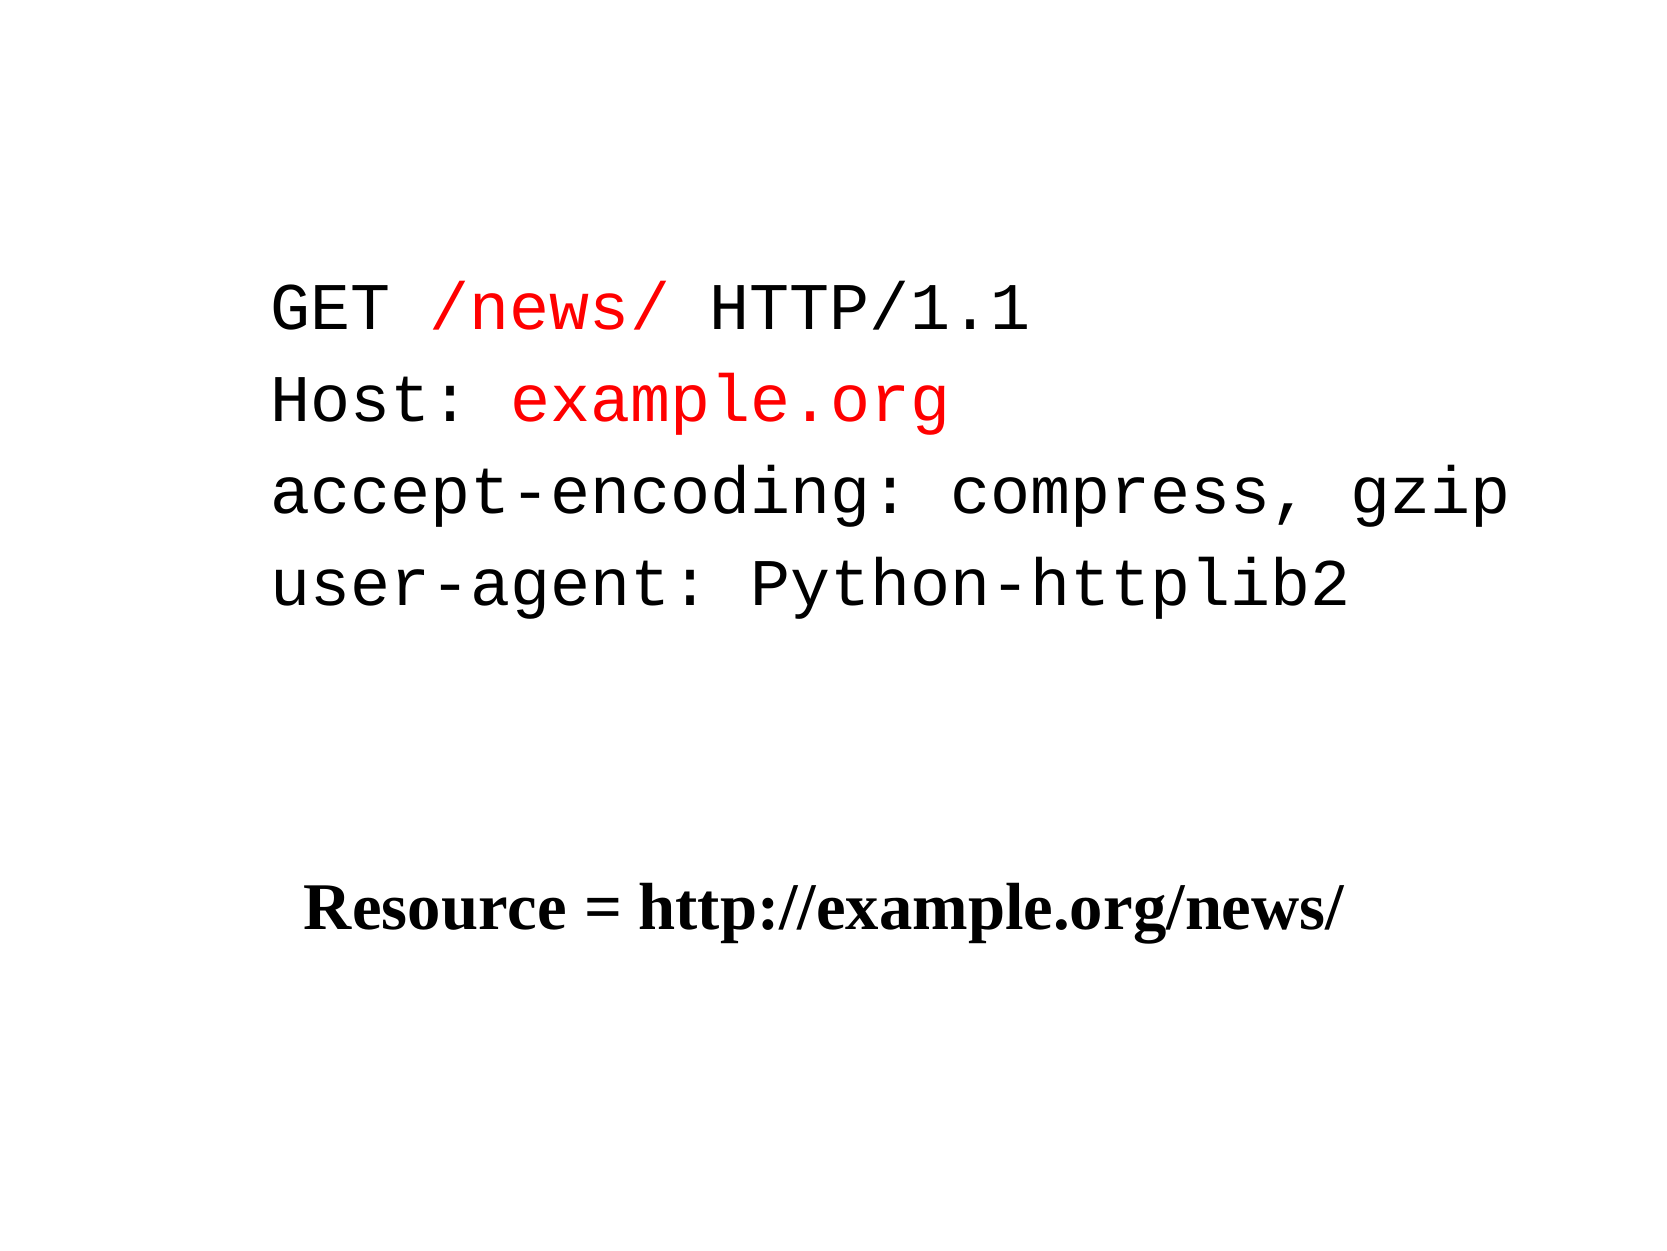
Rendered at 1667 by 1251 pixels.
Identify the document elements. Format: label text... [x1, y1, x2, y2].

text_box Resource = http://example.org/news/ [37, 862, 1613, 1126]
text_box GET /news/ HTTP/1.1 Host: example.org accept-encoding: compress, gzip user-agent: Python-httplib2 [150, 74, 1567, 826]
